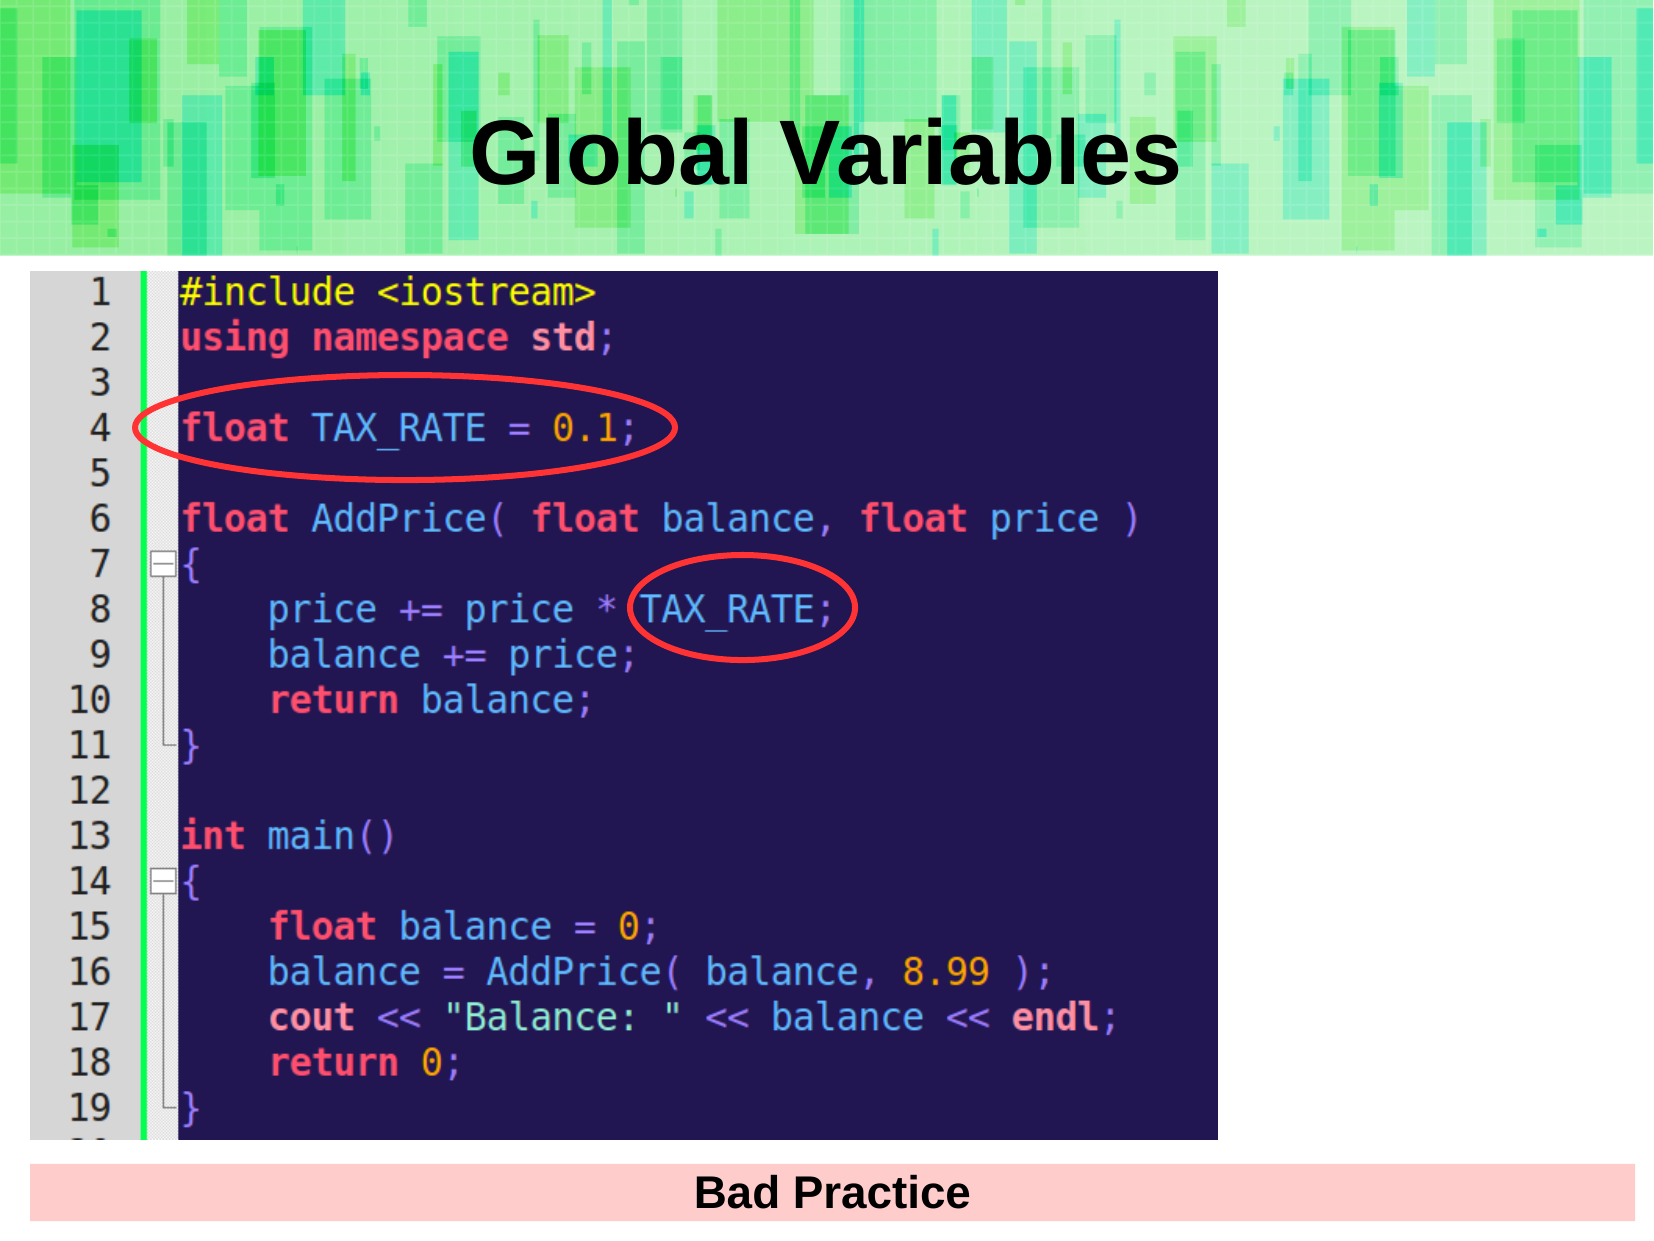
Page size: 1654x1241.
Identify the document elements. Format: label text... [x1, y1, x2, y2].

title Global Variables [82, 49, 1571, 257]
picture [0, 0, 1654, 1241]
text_box Bad Practice [30, 1163, 1636, 1222]
